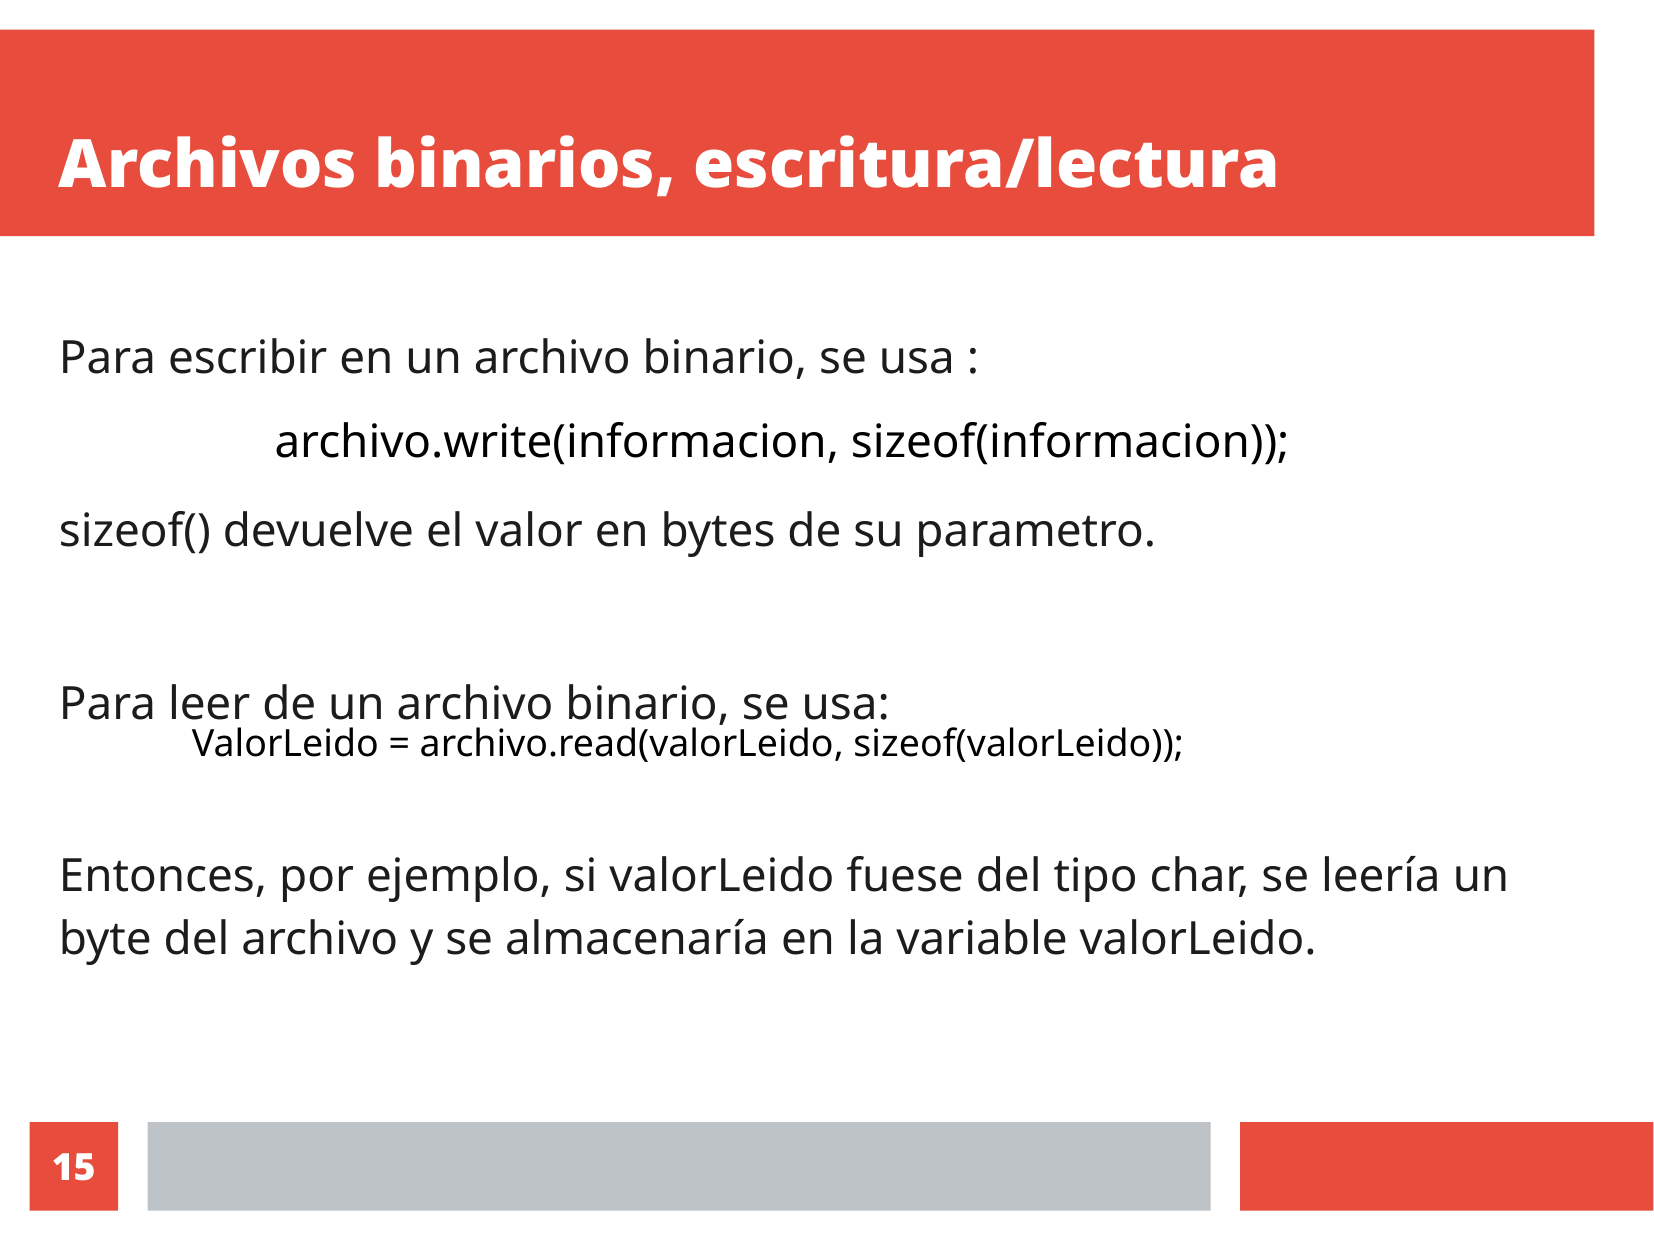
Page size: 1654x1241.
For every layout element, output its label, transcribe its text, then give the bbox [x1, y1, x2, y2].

list Para escribir en un archivo binario, se usa : sizeof() devuelve el valor en bytes de su parametro. Para leer de un archivo binario, se usa: Entonces, por ejemplo, si valorLeido fuese del tipo char, se leería un byte del archivo y se almacenaría en la variable valorLeido. [59, 324, 1565, 1093]
text_box ValorLeido = archivo.read(valorLeido, sizeof(valorLeido)); [177, 708, 1565, 768]
title Archivos binarios, escritura/lectura [59, 59, 1595, 207]
text_box archivo.write(informacion, sizeof(informacion)); [259, 401, 1654, 468]
